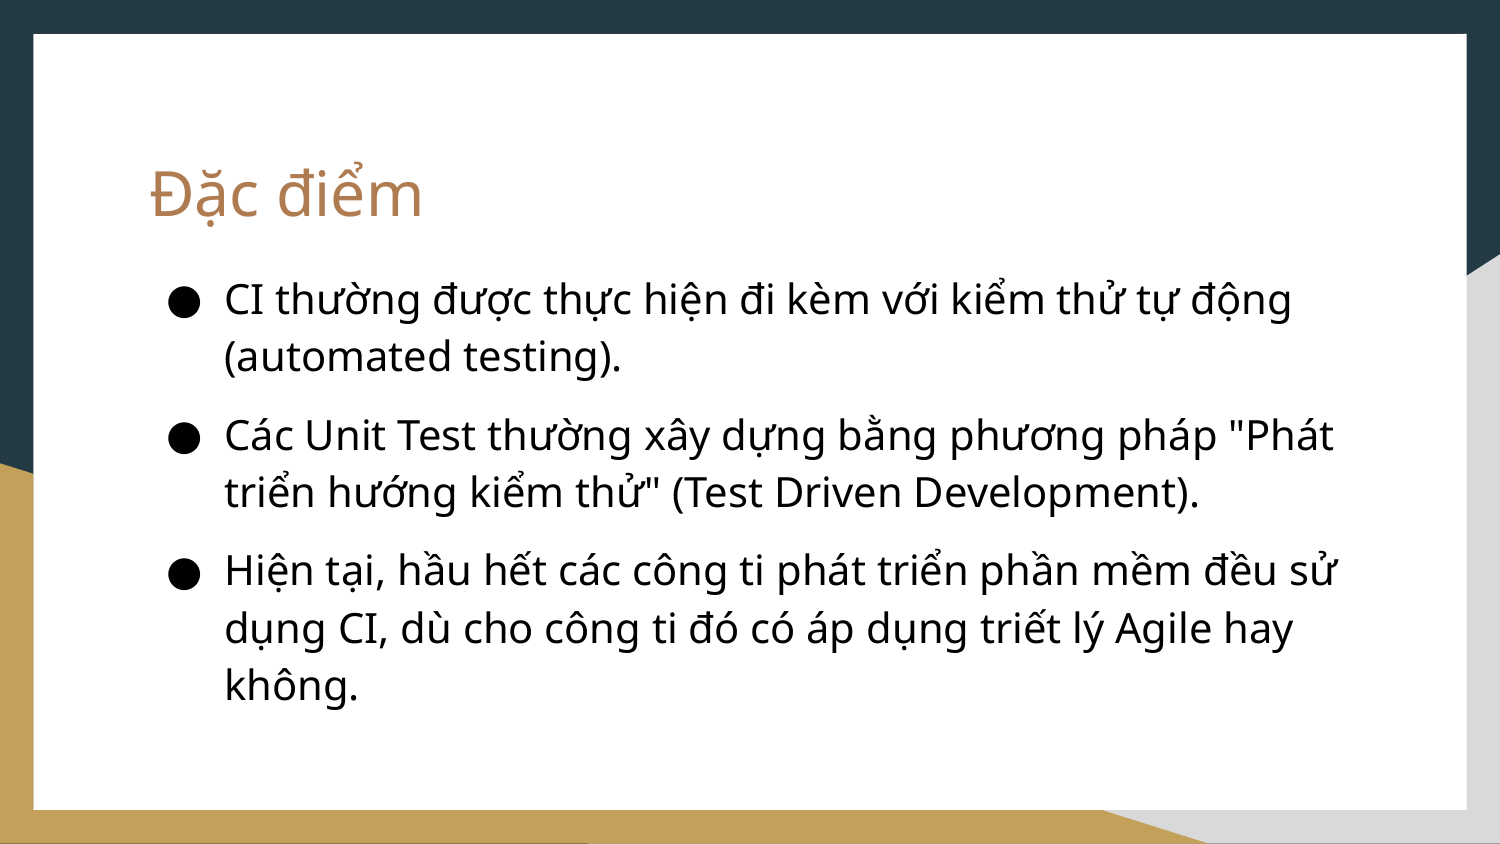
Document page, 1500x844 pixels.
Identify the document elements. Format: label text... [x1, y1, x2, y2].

list CI thường được thực hiện đi kèm với kiểm thử tự động (automated testing). Các Unit Test thường xây dựng bằng phương pháp "Phát triển hướng kiểm thử" (Test Driven Development). Hiện tại, hầu hết các công ti phát triển phần mềm đều sử dụng CI, dù cho công ti đó có áp dụng triết lý Agile hay không. [134, 249, 1366, 737]
title Đặc điểm [134, 138, 1366, 249]
